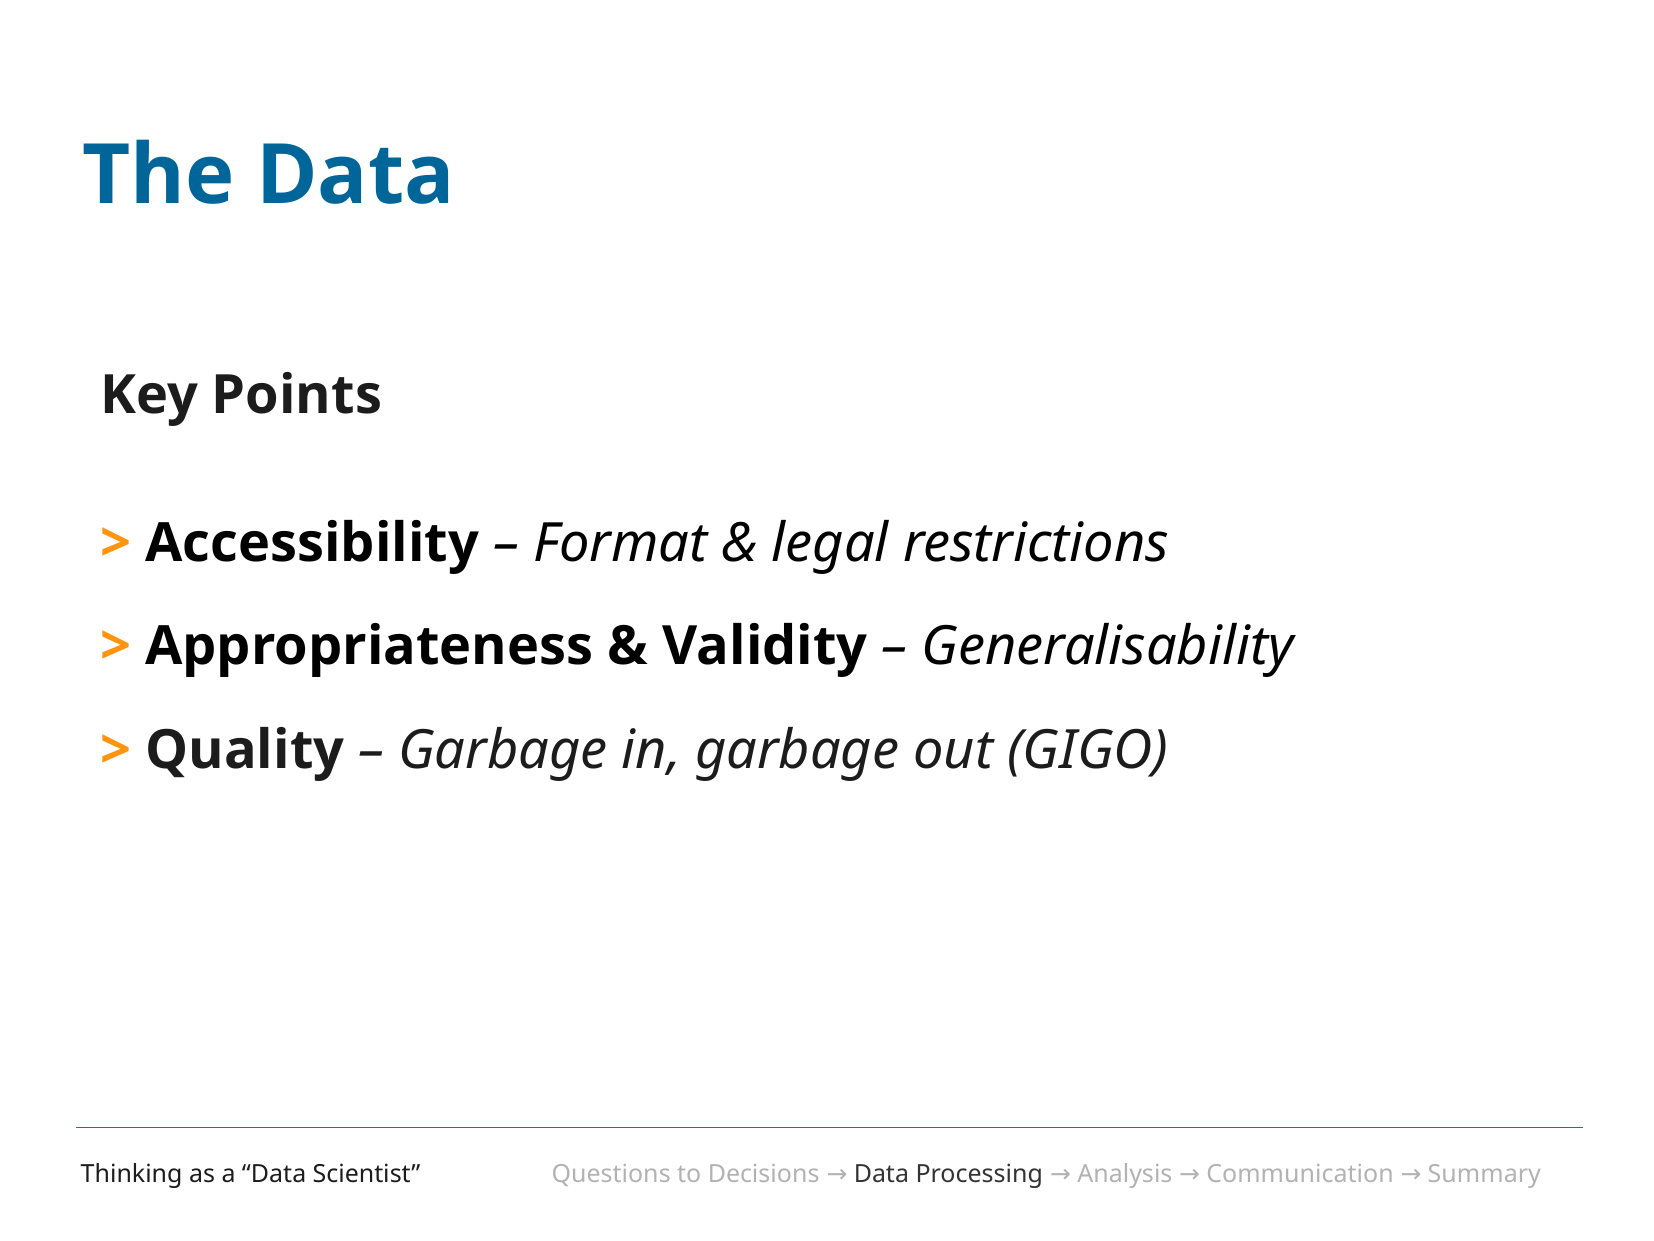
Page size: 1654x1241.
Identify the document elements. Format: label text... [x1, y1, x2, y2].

list Key Points > Accessibility – Format & legal restrictions > Appropriateness & Validity – Generalisability > Quality – Garbage in, garbage out (GIGO) [82, 355, 1571, 1047]
title The Data [82, 72, 1571, 271]
text_box Thinking as a “Data Scientist” [65, 1148, 536, 1225]
text_box Questions to Decisions → Data Processing → Analysis → Communication → Summary [536, 1148, 1587, 1225]
